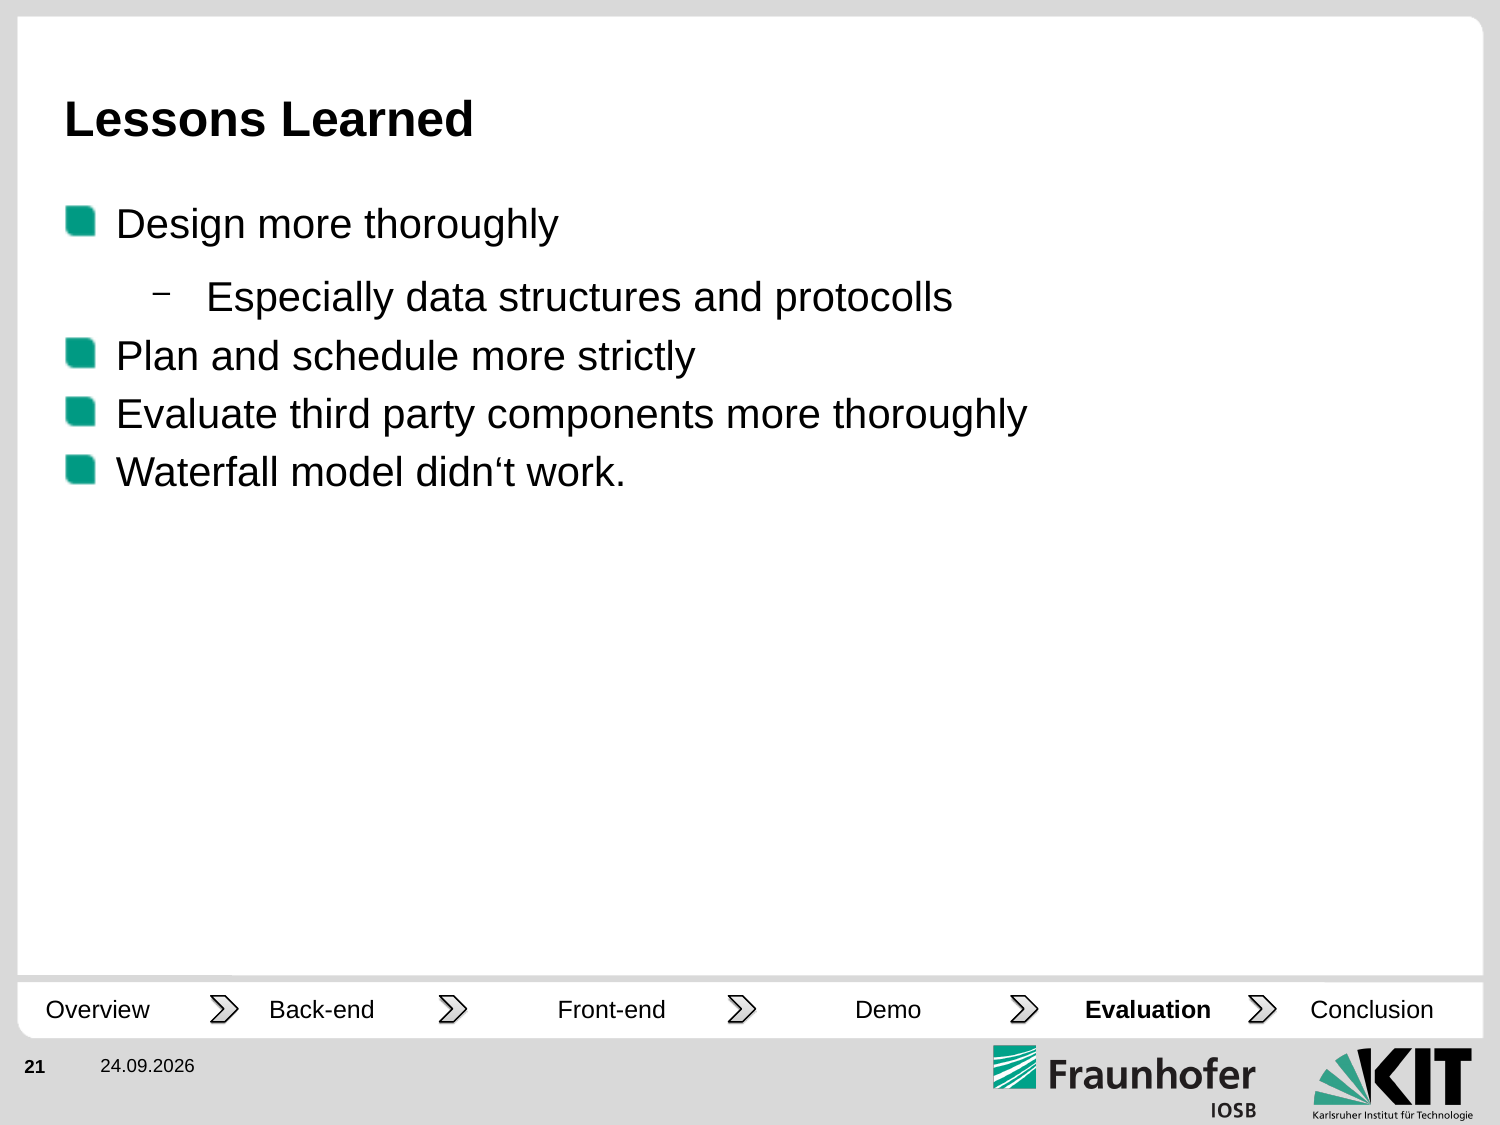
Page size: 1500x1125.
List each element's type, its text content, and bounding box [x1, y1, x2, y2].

text_box [1248, 995, 1277, 1022]
text_box Conclusion [1295, 986, 1500, 1031]
title Lessons Learned [64, 54, 1198, 147]
text_box Front-end [542, 986, 682, 1031]
text_box [728, 995, 756, 1022]
text_box [439, 995, 467, 1022]
list Design more thoroughly Especially data structures and protocolls Plan and schedule more strictly Evaluate third party components more thoroughly Waterfall model didn‘t work. [64, 196, 1436, 966]
text_box Evaluation [1070, 986, 1227, 1031]
text_box Back-end [254, 986, 418, 1031]
text_box Demo [840, 986, 937, 1031]
text_box 17.04.2019 [100, 1053, 272, 1113]
text_box [210, 995, 238, 1022]
picture [0, 0, 1500, 1125]
text_box Overview [30, 986, 194, 1031]
text_box [1010, 995, 1038, 1022]
